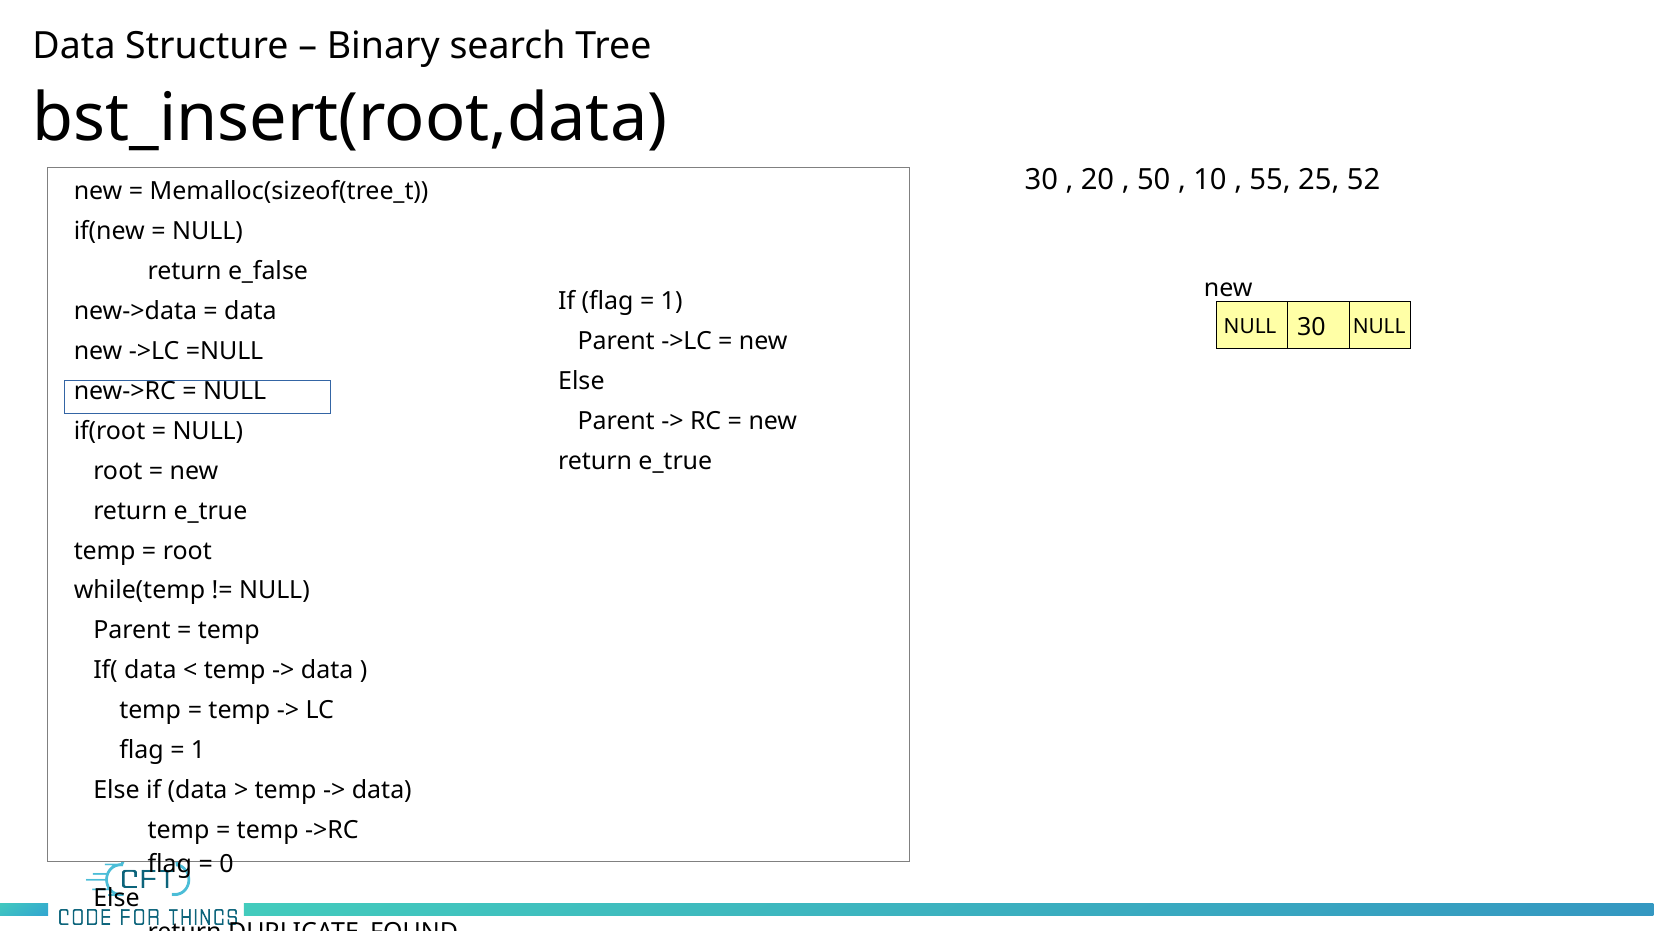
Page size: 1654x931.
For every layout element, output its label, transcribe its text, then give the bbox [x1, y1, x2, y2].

text_box [1216, 344, 1287, 349]
text_box If (flag = 1) Parent ->LC = new Else Parent -> RC = new return e_true [543, 275, 863, 496]
text_box 30 , 20 , 50 , 10 , 55, 25, 52 [1009, 141, 1536, 201]
text_box NULL [1338, 304, 1430, 344]
text_box new = Memalloc(sizeof(tree_t)) if(new = NULL) return e_false new->data = data new ->LC =NULL new->RC = NULL if(root = NULL) root = new return e_true temp = root while(temp != NULL) Parent = temp If( data < temp -> data ) temp = temp -> LC flag = 1 Else if (data > temp -> data) temp = temp ->RC flag = 0 Else return DUPLICATE_FOUND [59, 166, 603, 866]
text_box [47, 167, 59, 862]
text_box [1288, 344, 1349, 349]
text_box 30 [1282, 301, 1345, 346]
text_box NULL [1208, 304, 1293, 344]
title Data Structure – Binary search Tree bst_insert(root,data) [32, 12, 1184, 166]
picture [59, 866, 237, 925]
text_box new [1189, 262, 1271, 307]
text_box [1350, 344, 1411, 349]
text_box [603, 167, 910, 862]
